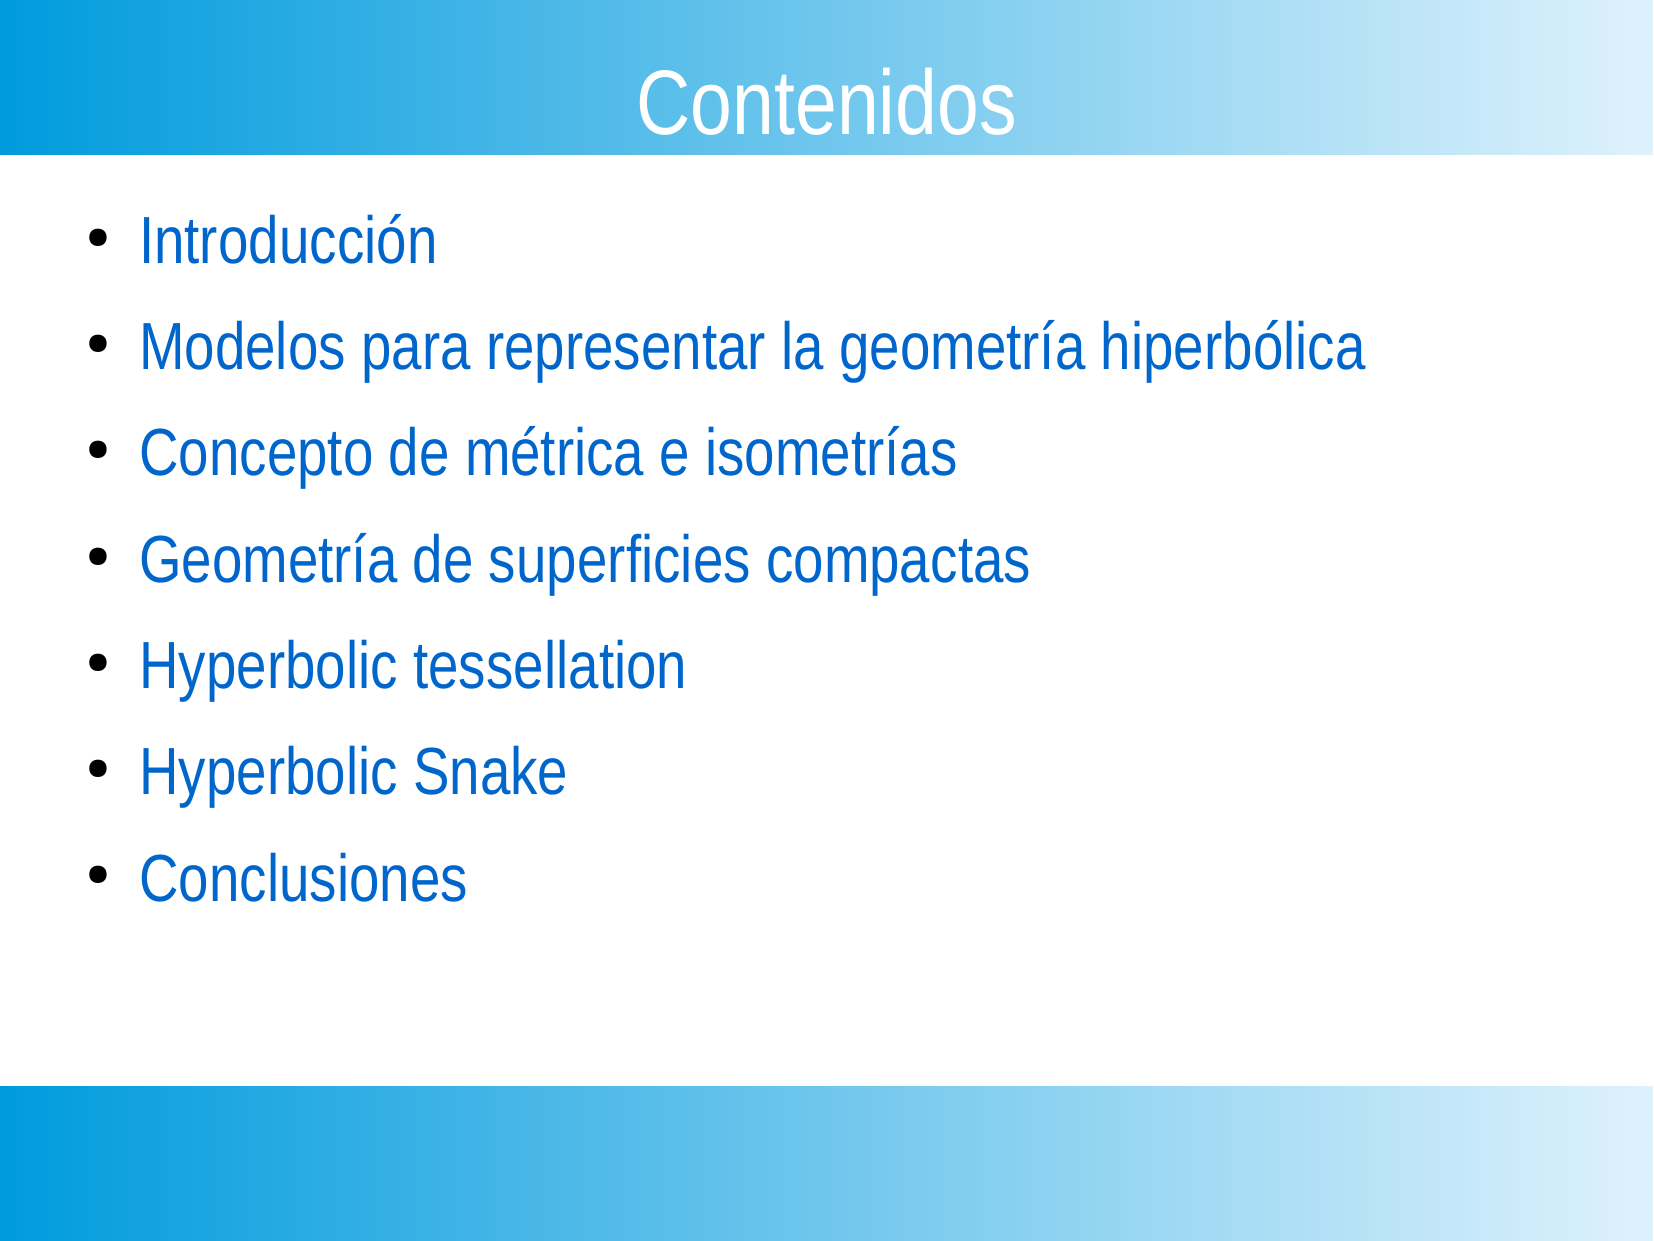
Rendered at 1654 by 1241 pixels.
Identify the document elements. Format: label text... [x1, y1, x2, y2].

title Contenidos [82, 49, 1571, 155]
list Introducción Modelos para representar la geometría hiperbólica Concepto de métrica e isometrías Geometría de superficies compactas Hyperbolic tessellation Hyperbolic Snake Conclusiones [68, 200, 1557, 921]
